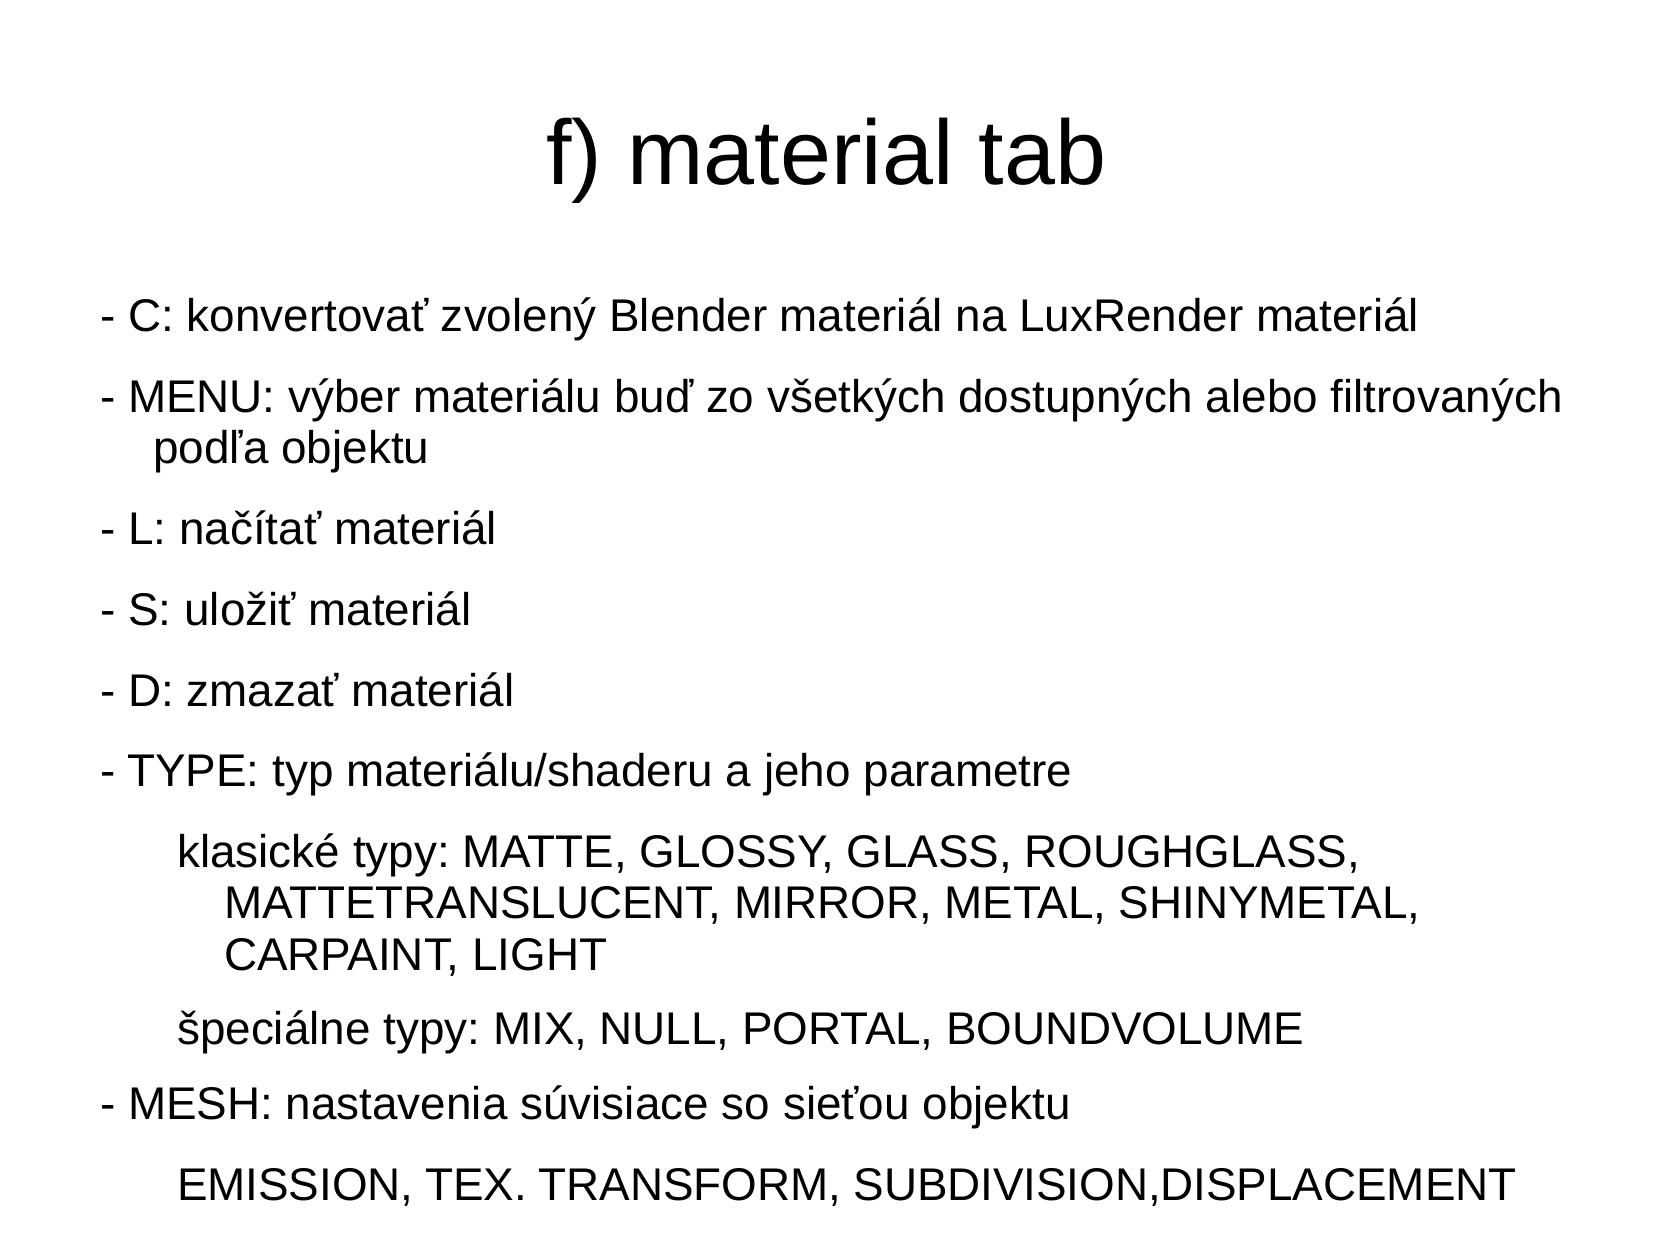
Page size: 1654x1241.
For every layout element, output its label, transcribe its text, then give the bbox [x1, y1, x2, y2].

title f) material tab [82, 56, 1571, 250]
list - C: konvertovať zvolený Blender materiál na LuxRender materiál - MENU: výber materiálu buď zo všetkých dostupných alebo filtrovaných podľa objektu - L: načítať materiál - S: uložiť materiál - D: zmazať materiál - TYPE: typ materiálu/shaderu a jeho parametre klasické typy: MATTE, GLOSSY, GLASS, ROUGHGLASS, MATTETRANSLUCENT, MIRROR, METAL, SHINYMETAL, CARPAINT, LIGHT špeciálne typy: MIX, NULL, PORTAL, BOUNDVOLUME - MESH: nastavenia súvisiace so sieťou objektu EMISSION, TEX. TRANSFORM, SUBDIVISION,DISPLACEMENT [82, 290, 1571, 1211]
